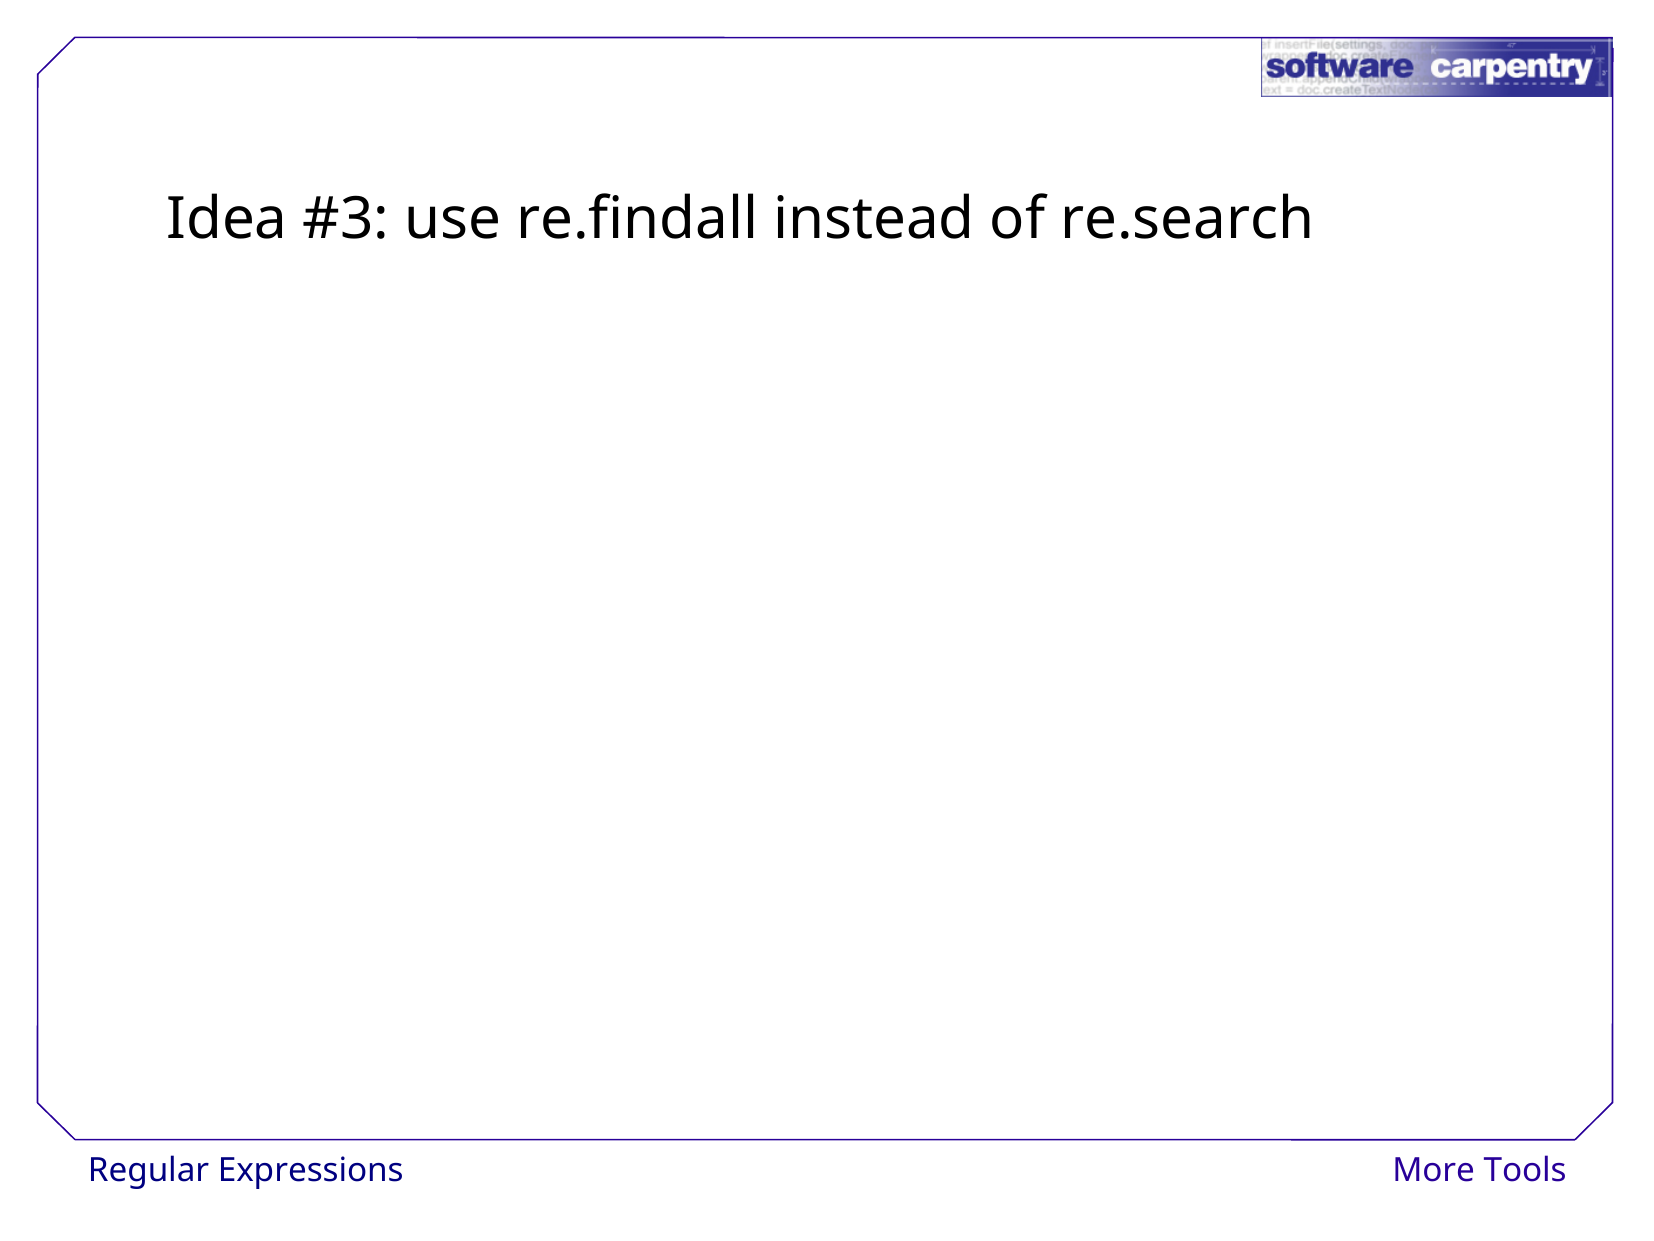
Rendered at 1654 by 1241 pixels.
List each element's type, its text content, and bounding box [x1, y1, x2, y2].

picture [1261, 39, 1613, 97]
text_box Idea #3: use re.findall instead of re.search [151, 138, 1530, 259]
